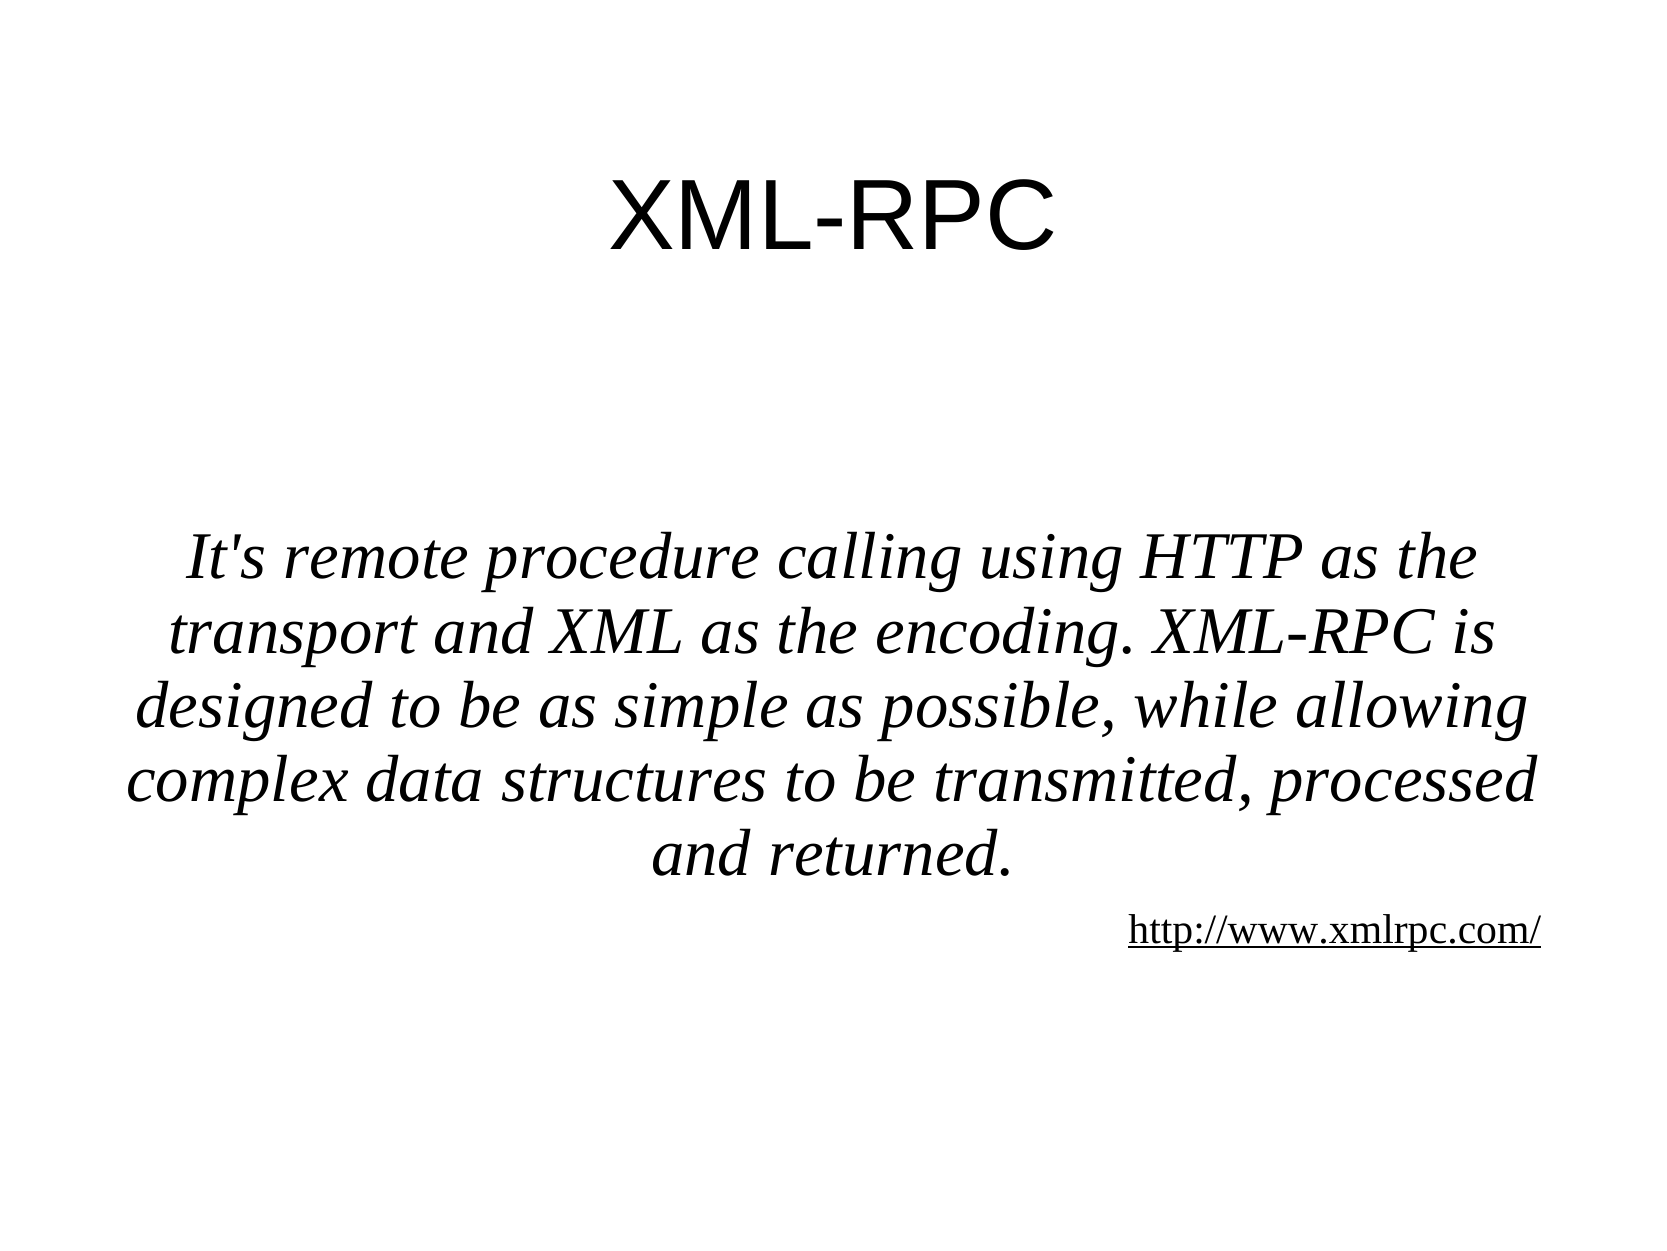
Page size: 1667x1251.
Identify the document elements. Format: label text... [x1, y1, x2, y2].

title XML-RPC [124, 118, 1542, 313]
subtitle It's remote procedure calling using HTTP as the transport and XML as the encoding. XML-RPC is designed to be as simple as possible, while allowing complex data structures to be transmitted, processed and returned. http://www.xmlrpc.com/ [124, 368, 1542, 1104]
